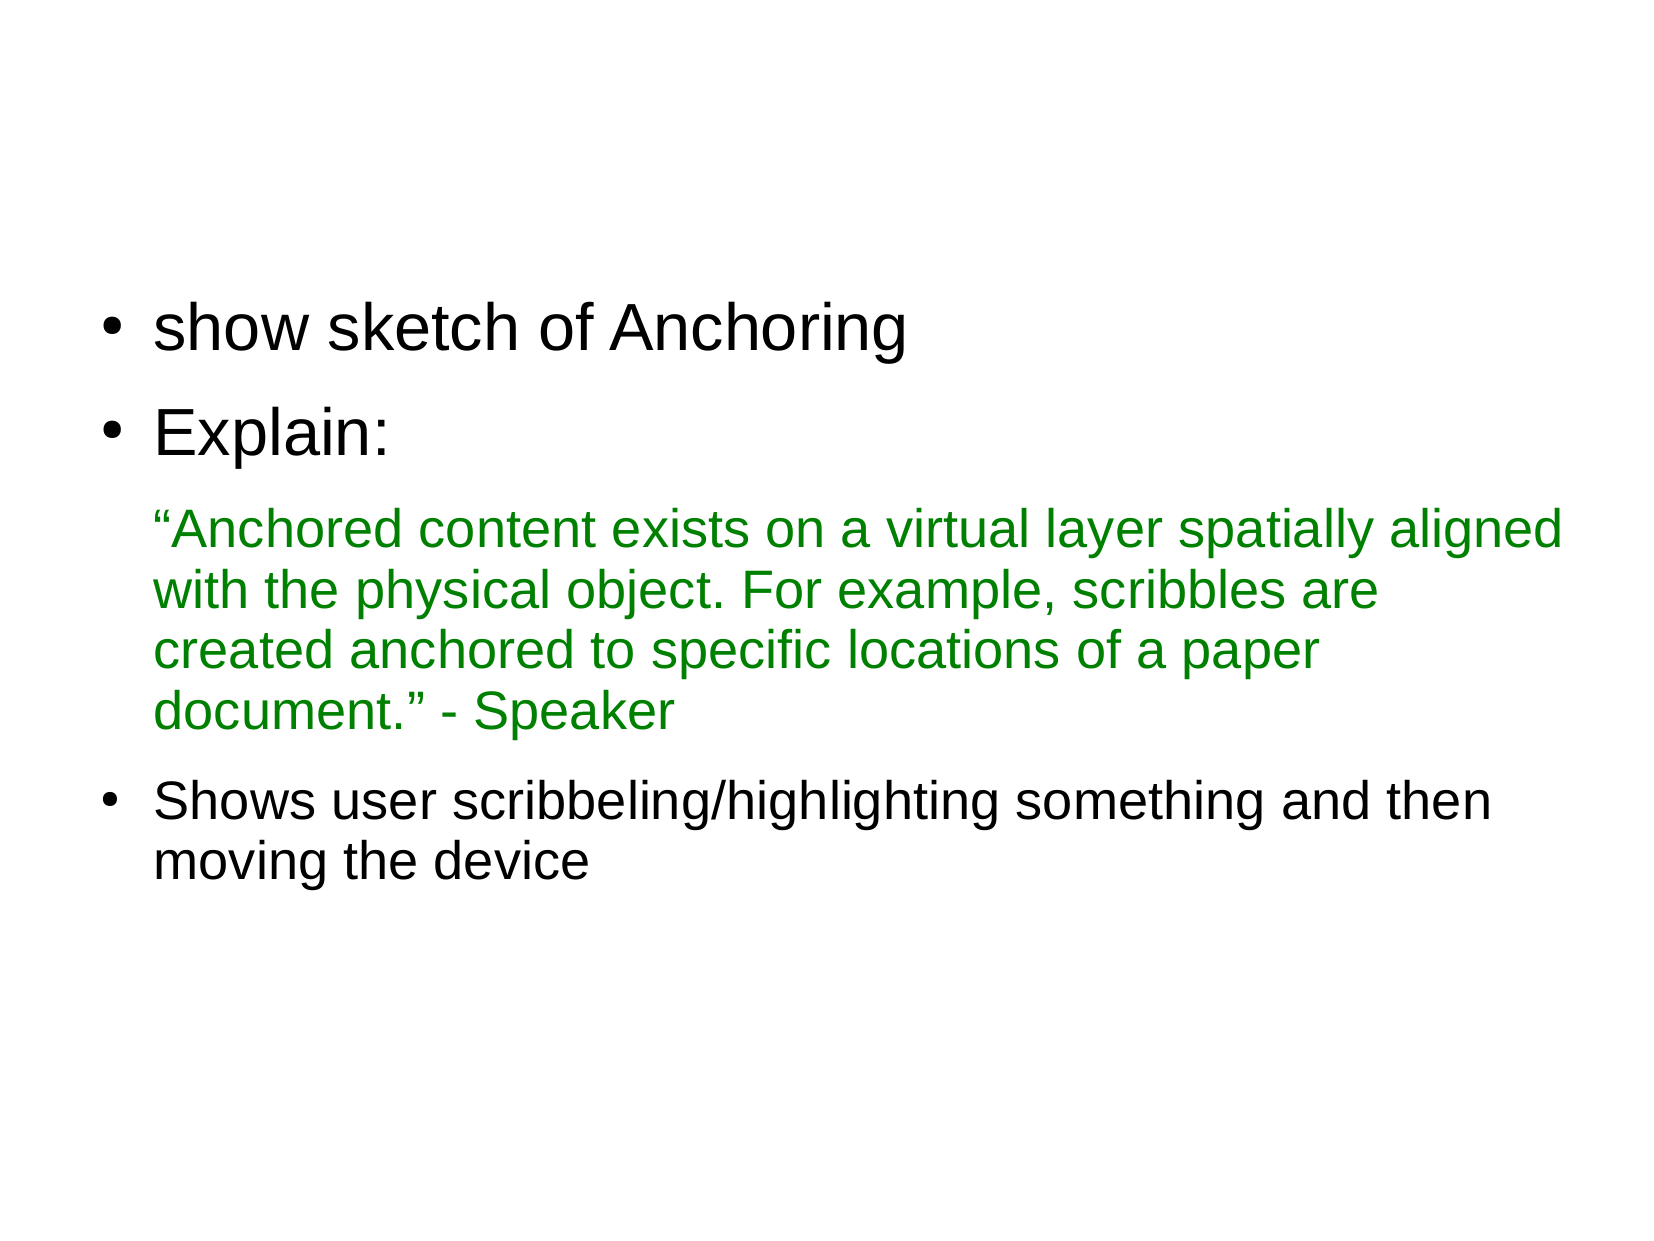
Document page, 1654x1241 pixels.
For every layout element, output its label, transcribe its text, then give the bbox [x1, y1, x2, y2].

list show sketch of Anchoring Explain: “Anchored content exists on a virtual layer spatially aligned with the physical object. For example, scribbles are created anchored to specific locations of a paper document.” - Speaker Shows user scribbeling/highlighting something and then moving the device [82, 290, 1571, 1114]
